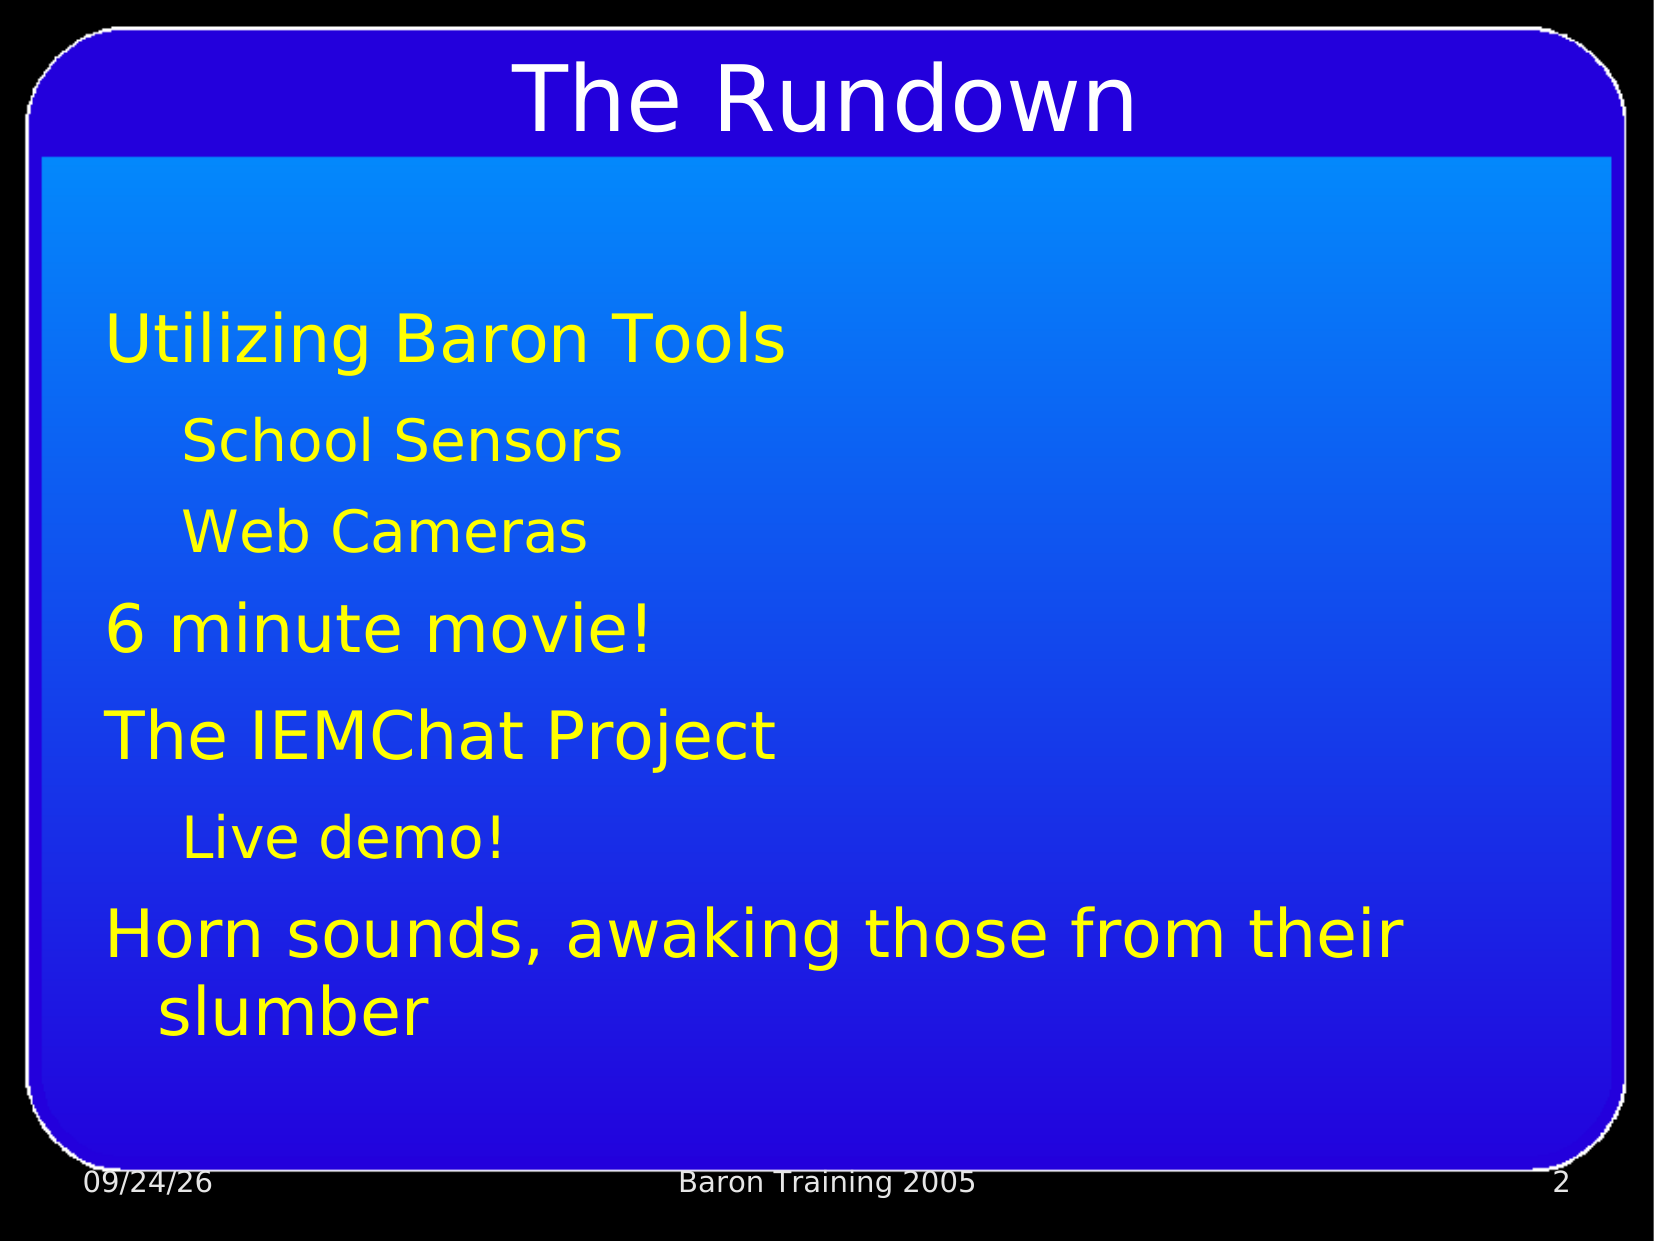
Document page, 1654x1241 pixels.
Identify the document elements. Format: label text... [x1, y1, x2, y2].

title The Rundown [82, 46, 1571, 154]
picture [0, 0, 1654, 1241]
list Utilizing Baron Tools School Sensors Web Cameras 6 minute movie! The IEMChat Project Live demo! Horn sounds, awaking those from their slumber [86, 300, 1576, 1119]
